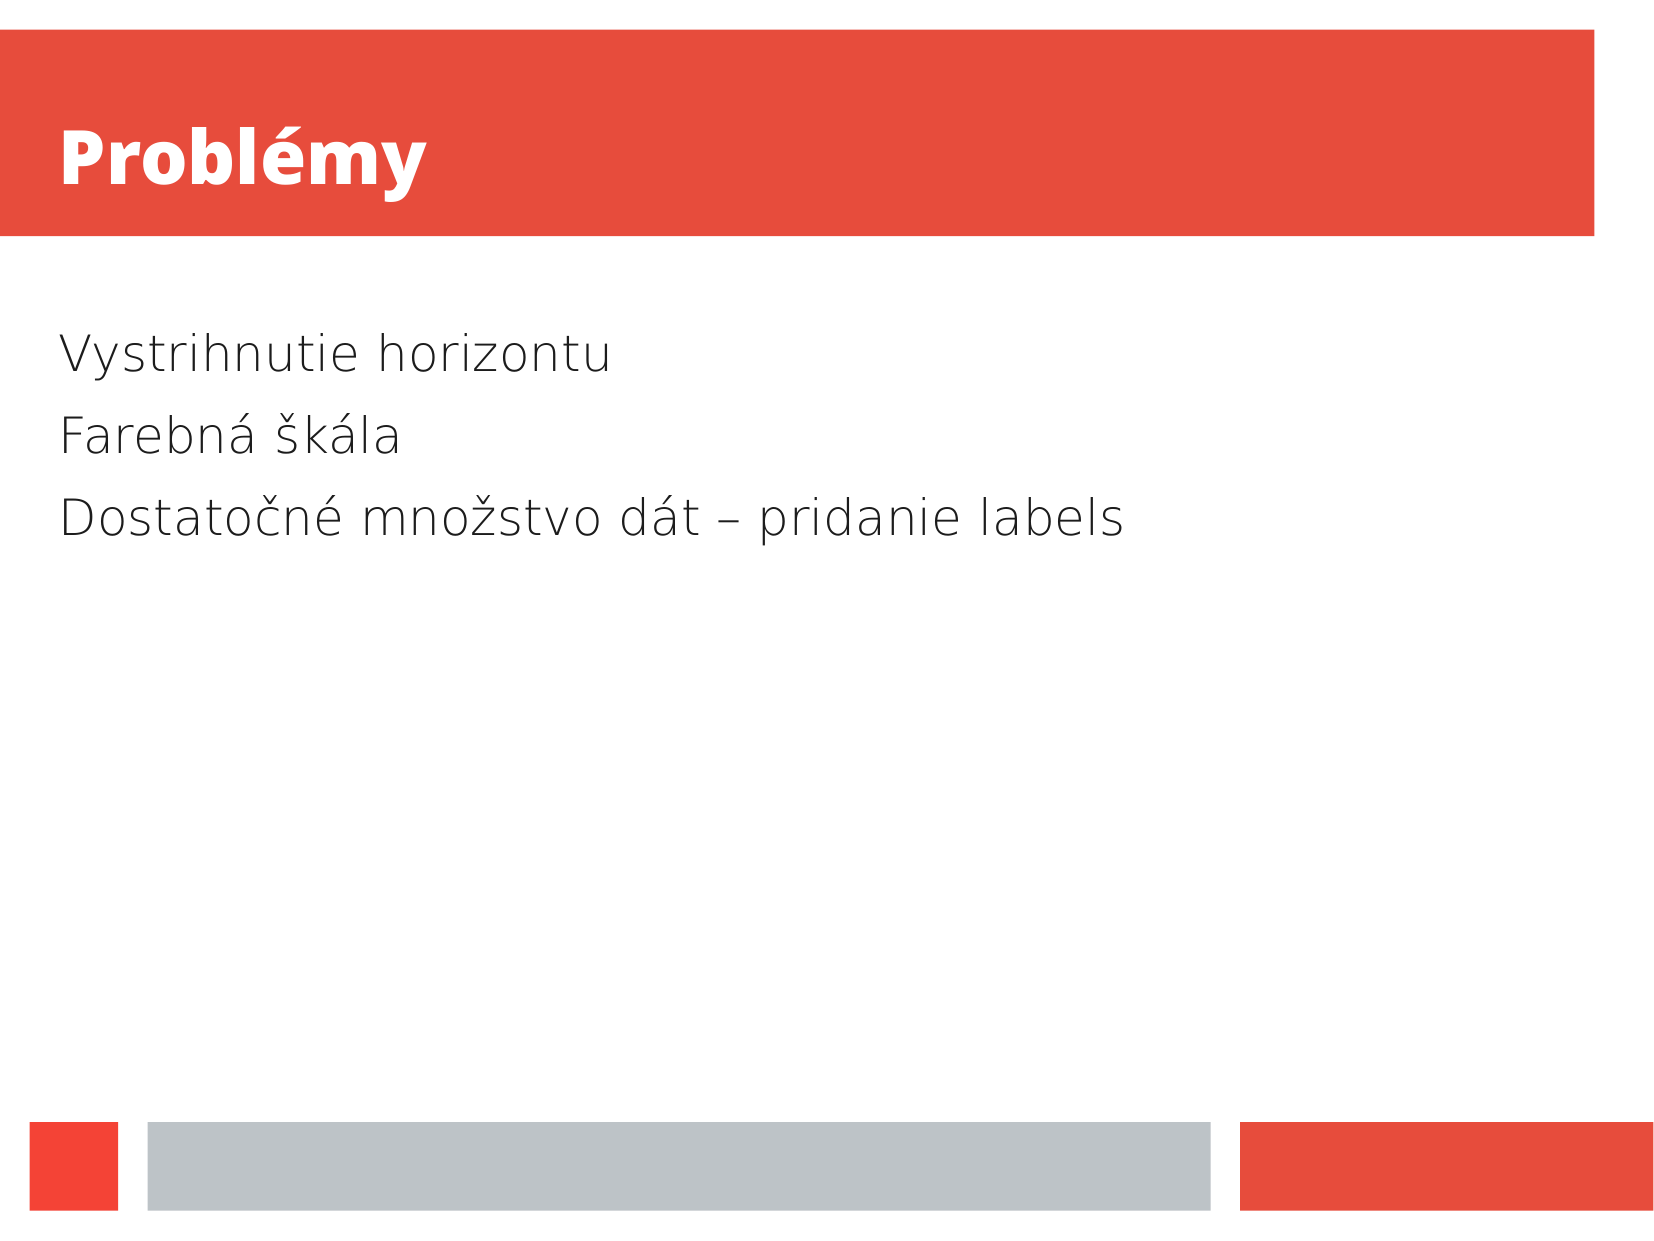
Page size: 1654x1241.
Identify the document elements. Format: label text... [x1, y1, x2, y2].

list Vystrihnutie horizontu Farebná škála Dostatočné množstvo dát – pridanie labels [59, 324, 1565, 1093]
title Problémy [59, 59, 1595, 207]
